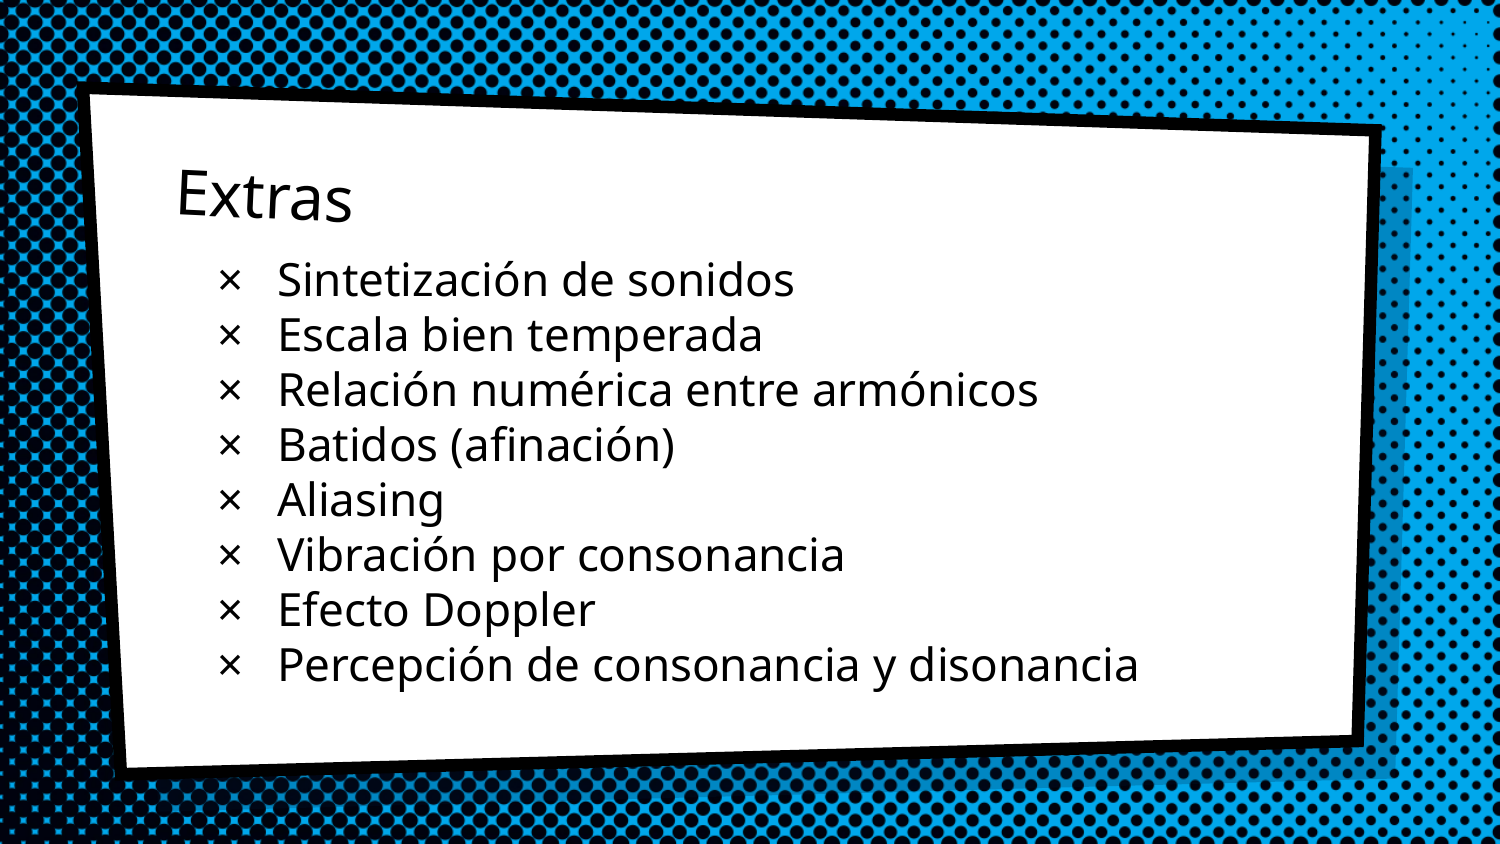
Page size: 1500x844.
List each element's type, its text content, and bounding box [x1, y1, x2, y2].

picture [1050, 781, 1059, 790]
picture [744, 780, 756, 791]
picture [852, 19, 859, 26]
picture [770, 7, 777, 14]
picture [1168, 805, 1176, 812]
picture [1084, 838, 1096, 844]
picture [1037, 0, 1049, 5]
picture [0, 0, 498, 844]
picture [756, 768, 767, 779]
picture [76, 368, 88, 381]
picture [416, 802, 428, 815]
picture [592, 791, 603, 803]
picture [781, 89, 789, 96]
picture [1027, 828, 1036, 837]
picture [909, 827, 919, 837]
picture [52, 321, 65, 334]
picture [981, 7, 988, 14]
picture [545, 769, 557, 779]
picture [1085, 793, 1094, 801]
picture [64, 333, 77, 346]
picture [40, 286, 53, 298]
picture [1495, 6, 1500, 16]
picture [286, 790, 311, 815]
picture [404, 790, 417, 803]
picture [1435, 838, 1447, 844]
picture [803, 815, 813, 825]
picture [817, 31, 824, 38]
picture [380, 774, 393, 780]
picture [570, 65, 579, 74]
picture [840, 54, 847, 61]
picture [1145, 805, 1152, 813]
picture [52, 274, 65, 287]
picture [28, 298, 42, 310]
picture [1074, 757, 1083, 766]
picture [827, 792, 837, 802]
picture [732, 0, 744, 5]
picture [615, 0, 627, 5]
picture [299, 75, 310, 87]
picture [64, 192, 76, 205]
picture [429, 18, 438, 27]
picture [345, 778, 358, 792]
picture [1191, 781, 1199, 789]
picture [862, 780, 872, 790]
picture [427, 790, 440, 803]
picture [674, 826, 685, 838]
picture [182, 52, 193, 63]
picture [1238, 829, 1246, 836]
picture [569, 41, 579, 50]
picture [76, 64, 88, 75]
picture [617, 88, 626, 97]
picture [639, 815, 650, 826]
picture [52, 438, 65, 452]
picture [791, 780, 802, 791]
picture [1215, 805, 1222, 812]
picture [1191, 829, 1199, 836]
picture [593, 41, 602, 50]
picture [76, 251, 86, 263]
picture [28, 415, 42, 428]
picture [239, 0, 253, 6]
picture [640, 41, 649, 50]
picture [170, 17, 181, 28]
picture [1368, 770, 1374, 777]
picture [615, 767, 627, 779]
picture [581, 53, 590, 62]
picture [1297, 770, 1304, 777]
picture [850, 768, 861, 779]
picture [476, 41, 485, 51]
picture [782, 19, 789, 26]
picture [205, 52, 217, 63]
picture [498, 771, 510, 780]
picture [1356, 805, 1363, 812]
picture [1121, 781, 1129, 789]
picture [662, 0, 674, 5]
picture [1495, 240, 1500, 250]
picture [721, 803, 732, 814]
picture [346, 76, 357, 86]
picture [1074, 828, 1082, 837]
picture [18, 75, 29, 87]
picture [382, 64, 392, 74]
picture [29, 321, 42, 334]
picture [451, 791, 463, 803]
picture [991, 769, 1001, 778]
picture [933, 828, 942, 837]
picture [1295, 838, 1307, 844]
picture [523, 65, 532, 74]
picture [957, 7, 964, 14]
picture [605, 30, 614, 39]
picture [558, 6, 567, 15]
picture [827, 768, 837, 779]
picture [897, 0, 908, 5]
picture [404, 0, 416, 6]
picture [546, 88, 555, 96]
picture [1084, 0, 1095, 5]
picture [88, 0, 112, 17]
picture [88, 357, 92, 369]
picture [382, 18, 392, 27]
picture [323, 29, 333, 39]
picture [1250, 817, 1257, 824]
picture [840, 78, 847, 85]
picture [1494, 732, 1500, 744]
picture [1460, 0, 1470, 4]
picture [534, 6, 544, 15]
picture [29, 110, 41, 122]
picture [920, 0, 931, 5]
picture [53, 40, 64, 52]
picture [521, 791, 533, 803]
picture [921, 769, 931, 778]
picture [1227, 793, 1234, 801]
picture [967, 0, 978, 5]
picture [452, 65, 462, 74]
picture [1015, 816, 1024, 825]
picture [956, 804, 966, 813]
picture [1179, 770, 1188, 778]
picture [1495, 381, 1500, 392]
picture [1203, 817, 1211, 824]
picture [686, 768, 697, 779]
picture [1309, 829, 1316, 836]
picture [474, 815, 486, 826]
picture [440, 6, 450, 16]
picture [534, 30, 544, 39]
picture [64, 98, 76, 111]
picture [1379, 782, 1386, 788]
picture [662, 815, 674, 826]
picture [697, 779, 709, 791]
picture [968, 769, 977, 778]
picture [1391, 770, 1398, 777]
picture [64, 75, 76, 87]
picture [1262, 829, 1269, 836]
picture [733, 768, 744, 779]
picture [839, 827, 849, 837]
picture [1038, 792, 1047, 801]
picture [370, 5, 380, 16]
picture [1156, 817, 1164, 824]
picture [52, 227, 65, 240]
picture [1061, 0, 1072, 5]
picture [1215, 828, 1222, 836]
picture [1495, 53, 1500, 62]
picture [64, 52, 76, 63]
picture [404, 814, 416, 826]
picture [76, 40, 88, 52]
picture [311, 64, 322, 75]
picture [29, 204, 41, 216]
picture [980, 780, 989, 790]
picture [29, 227, 41, 240]
picture [464, 76, 473, 86]
picture [76, 228, 85, 240]
picture [569, 88, 579, 97]
picture [874, 816, 884, 825]
picture [684, 837, 698, 844]
picture [240, 17, 252, 28]
picture [40, 380, 54, 393]
picture [827, 816, 837, 825]
picture [638, 837, 651, 844]
picture [380, 790, 393, 804]
picture [1038, 816, 1047, 825]
picture [627, 779, 639, 791]
picture [263, 0, 276, 6]
picture [768, 803, 779, 814]
picture [135, 28, 146, 40]
picture [910, 101, 917, 108]
picture [1003, 781, 1012, 790]
picture [991, 816, 1001, 825]
picture [135, 75, 146, 83]
picture [663, 88, 672, 97]
picture [875, 42, 882, 49]
picture [1495, 217, 1500, 227]
picture [640, 65, 649, 74]
picture [803, 0, 814, 5]
picture [591, 837, 605, 844]
picture [805, 19, 812, 26]
picture [826, 0, 838, 5]
picture [1215, 758, 1223, 766]
picture [1060, 838, 1072, 844]
picture [887, 101, 894, 108]
picture [1494, 521, 1500, 533]
picture [193, 64, 205, 75]
picture [146, 63, 158, 75]
picture [944, 769, 954, 778]
picture [922, 42, 929, 49]
picture [1073, 781, 1083, 790]
picture [768, 827, 778, 838]
picture [545, 815, 557, 826]
picture [956, 780, 966, 790]
picture [652, 77, 661, 85]
picture [487, 30, 497, 39]
picture [1062, 816, 1071, 825]
picture [1003, 828, 1012, 837]
picture [675, 77, 684, 85]
picture [76, 345, 88, 357]
picture [558, 53, 567, 62]
picture [1051, 8, 1058, 14]
picture [839, 804, 849, 813]
picture [628, 30, 637, 39]
picture [1368, 723, 1374, 730]
picture [276, 29, 287, 40]
picture [1272, 0, 1282, 5]
picture [1003, 757, 1012, 767]
picture [687, 42, 695, 50]
picture [911, 7, 917, 14]
picture [875, 19, 882, 26]
picture [346, 5, 357, 16]
picture [1494, 592, 1500, 603]
picture [851, 816, 860, 825]
picture [1342, 838, 1353, 844]
picture [980, 804, 989, 813]
picture [839, 780, 849, 790]
picture [1005, 101, 1011, 108]
picture [451, 815, 463, 826]
picture [874, 792, 884, 802]
picture [64, 380, 77, 393]
picture [123, 40, 135, 52]
picture [1494, 709, 1500, 721]
picture [1109, 793, 1117, 801]
picture [310, 0, 323, 6]
picture [545, 0, 557, 5]
picture [451, 0, 463, 6]
picture [746, 77, 754, 85]
picture [1285, 829, 1292, 836]
picture [1309, 805, 1316, 812]
picture [64, 263, 77, 275]
picture [1459, 838, 1470, 844]
picture [909, 780, 919, 790]
picture [817, 78, 824, 85]
picture [1494, 686, 1500, 697]
picture [580, 779, 592, 791]
picture [1250, 770, 1258, 777]
picture [170, 64, 181, 75]
picture [87, 403, 94, 416]
picture [708, 837, 722, 844]
picture [334, 64, 345, 74]
picture [487, 53, 497, 62]
picture [182, 75, 193, 84]
picture [498, 0, 510, 6]
picture [791, 827, 802, 837]
picture [29, 40, 41, 52]
picture [699, 54, 707, 61]
picture [100, 40, 111, 52]
picture [476, 18, 485, 27]
picture [499, 18, 508, 27]
picture [76, 181, 82, 193]
picture [111, 5, 123, 17]
picture [1178, 838, 1189, 844]
picture [862, 761, 872, 767]
picture [909, 760, 919, 767]
picture [1368, 676, 1374, 683]
picture [534, 53, 544, 62]
picture [41, 239, 53, 251]
picture [921, 816, 930, 825]
picture [815, 827, 825, 837]
picture [887, 31, 894, 37]
picture [1097, 828, 1106, 837]
picture [111, 28, 123, 40]
picture [1494, 615, 1500, 627]
picture [802, 837, 815, 844]
picture [439, 802, 451, 815]
picture [323, 5, 333, 16]
picture [511, 30, 520, 39]
picture [805, 42, 812, 49]
picture [828, 19, 835, 26]
picture [1412, 838, 1424, 844]
picture [919, 838, 932, 844]
picture [1015, 792, 1024, 801]
picture [697, 827, 709, 838]
picture [1004, 7, 1011, 14]
picture [1494, 779, 1500, 791]
picture [734, 19, 742, 26]
picture [28, 344, 42, 358]
picture [452, 88, 462, 93]
picture [41, 75, 53, 87]
picture [511, 53, 520, 62]
picture [957, 101, 964, 108]
picture [1109, 816, 1118, 825]
picture [286, 0, 299, 6]
picture [1144, 781, 1152, 789]
picture [87, 426, 96, 440]
picture [709, 768, 720, 779]
picture [147, 17, 158, 28]
picture [145, 0, 159, 6]
picture [557, 803, 568, 814]
picture [41, 216, 53, 228]
picture [687, 65, 696, 73]
picture [486, 779, 498, 791]
picture [1495, 311, 1500, 321]
picture [475, 88, 485, 94]
picture [64, 403, 77, 416]
picture [782, 42, 789, 50]
picture [793, 77, 800, 85]
picture [545, 791, 557, 803]
picture [53, 87, 64, 99]
picture [1062, 769, 1071, 778]
picture [29, 157, 41, 169]
picture [711, 19, 718, 26]
picture [64, 427, 77, 440]
picture [393, 76, 403, 86]
picture [1438, 817, 1444, 824]
picture [758, 89, 765, 97]
picture [52, 415, 65, 428]
picture [17, 333, 30, 346]
picture [158, 52, 170, 63]
picture [899, 43, 906, 49]
picture [1483, 0, 1493, 5]
picture [252, 5, 263, 16]
picture [686, 791, 697, 803]
picture [546, 65, 555, 74]
picture [53, 134, 64, 146]
picture [87, 473, 98, 487]
picture [745, 827, 755, 838]
picture [911, 54, 917, 61]
picture [850, 0, 861, 5]
picture [651, 826, 662, 838]
picture [1262, 782, 1269, 789]
picture [1050, 828, 1059, 837]
picture [523, 18, 532, 27]
picture [229, 5, 240, 16]
picture [41, 192, 53, 204]
picture [1132, 769, 1141, 778]
picture [605, 53, 614, 62]
picture [1262, 805, 1269, 812]
picture [229, 52, 240, 63]
picture [1297, 817, 1304, 824]
picture [864, 78, 871, 85]
picture [898, 816, 907, 825]
picture [874, 769, 884, 779]
picture [852, 66, 859, 73]
picture [52, 391, 65, 405]
picture [1332, 829, 1339, 836]
picture [580, 803, 592, 814]
picture [40, 333, 53, 346]
picture [41, 263, 53, 275]
picture [1415, 817, 1421, 824]
picture [394, 29, 403, 39]
picture [592, 0, 603, 5]
picture [17, 169, 29, 181]
picture [1249, 0, 1259, 5]
picture [76, 17, 88, 28]
picture [521, 770, 533, 780]
picture [1027, 757, 1036, 766]
picture [899, 89, 906, 96]
picture [593, 65, 602, 74]
picture [1215, 781, 1222, 789]
picture [1379, 735, 1386, 742]
picture [333, 814, 346, 827]
picture [723, 77, 730, 85]
picture [380, 0, 393, 6]
picture [1191, 805, 1199, 812]
picture [778, 837, 792, 844]
picture [76, 158, 81, 169]
picture [723, 30, 730, 38]
picture [1156, 770, 1164, 778]
picture [64, 169, 76, 181]
picture [476, 65, 485, 74]
picture [1436, 0, 1446, 4]
picture [1494, 451, 1500, 462]
picture [99, 64, 111, 75]
picture [1495, 29, 1500, 39]
picture [158, 28, 170, 40]
picture [933, 780, 942, 790]
picture [887, 7, 894, 14]
picture [41, 145, 53, 157]
picture [1239, 782, 1246, 789]
picture [1201, 838, 1213, 844]
picture [1180, 817, 1187, 824]
picture [969, 90, 976, 96]
picture [1156, 793, 1164, 801]
picture [886, 760, 895, 767]
picture [533, 779, 545, 791]
picture [53, 16, 64, 28]
picture [1108, 0, 1119, 5]
picture [546, 41, 555, 50]
picture [123, 63, 135, 75]
picture [758, 19, 765, 26]
picture [357, 814, 370, 827]
picture [758, 66, 765, 73]
picture [1426, 829, 1433, 835]
picture [298, 776, 322, 792]
picture [1390, 0, 1399, 5]
picture [346, 52, 357, 63]
picture [76, 391, 89, 404]
picture [1494, 826, 1500, 838]
picture [40, 356, 53, 369]
picture [909, 804, 919, 813]
picture [1356, 829, 1363, 836]
picture [64, 239, 76, 252]
picture [287, 64, 299, 75]
picture [1379, 758, 1386, 765]
picture [815, 804, 825, 814]
picture [697, 803, 709, 814]
picture [264, 40, 275, 51]
picture [17, 145, 29, 158]
picture [1495, 334, 1500, 344]
picture [41, 122, 53, 134]
picture [944, 792, 954, 802]
picture [357, 774, 370, 780]
picture [899, 66, 906, 73]
picture [887, 54, 894, 61]
picture [87, 380, 93, 392]
picture [88, 28, 99, 40]
picture [264, 17, 275, 28]
picture [158, 5, 170, 16]
picture [405, 18, 415, 27]
picture [28, 368, 42, 381]
picture [675, 53, 684, 62]
picture [323, 76, 333, 87]
picture [405, 64, 415, 74]
picture [639, 791, 650, 803]
picture [487, 76, 497, 86]
picture [805, 89, 812, 96]
picture [664, 18, 672, 26]
picture [805, 66, 812, 73]
picture [873, 0, 885, 5]
picture [829, 42, 835, 49]
picture [440, 53, 450, 62]
picture [734, 89, 742, 97]
picture [499, 88, 508, 95]
picture [111, 75, 123, 82]
picture [850, 792, 860, 802]
picture [792, 804, 802, 814]
picture [52, 251, 65, 263]
picture [731, 837, 745, 844]
picture [721, 780, 732, 791]
picture [639, 768, 650, 779]
picture [770, 54, 777, 61]
picture [1285, 782, 1292, 789]
picture [429, 41, 438, 51]
picture [64, 216, 76, 228]
picture [64, 146, 76, 157]
picture [556, 779, 568, 791]
picture [497, 837, 511, 844]
picture [1309, 782, 1316, 789]
picture [652, 53, 661, 62]
picture [240, 64, 252, 75]
picture [852, 89, 859, 96]
picture [756, 0, 767, 5]
picture [804, 792, 813, 802]
picture [1495, 170, 1500, 180]
picture [333, 790, 346, 804]
picture [1085, 769, 1094, 778]
picture [872, 837, 885, 844]
picture [699, 30, 707, 38]
picture [1274, 817, 1281, 824]
picture [1321, 817, 1328, 824]
picture [699, 6, 707, 15]
picture [615, 791, 627, 803]
picture [487, 6, 497, 16]
picture [1494, 404, 1500, 415]
picture [427, 0, 440, 6]
picture [29, 181, 41, 193]
picture [558, 76, 567, 86]
picture [840, 31, 847, 38]
picture [1494, 475, 1500, 486]
picture [1191, 758, 1199, 766]
picture [557, 826, 568, 838]
picture [17, 28, 29, 40]
picture [1133, 816, 1141, 825]
picture [1013, 838, 1025, 844]
picture [464, 53, 473, 62]
picture [991, 792, 1001, 801]
picture [334, 775, 346, 780]
picture [756, 815, 767, 826]
picture [968, 816, 977, 825]
picture [934, 54, 941, 61]
picture [217, 40, 228, 52]
picture [415, 779, 428, 792]
picture [793, 7, 801, 14]
picture [862, 827, 872, 837]
picture [474, 771, 487, 780]
picture [887, 78, 894, 84]
picture [299, 29, 310, 40]
picture [17, 216, 30, 228]
picture [463, 802, 475, 815]
picture [1391, 817, 1398, 824]
picture [817, 7, 824, 14]
picture [1482, 838, 1494, 844]
picture [310, 814, 323, 827]
picture [452, 18, 462, 27]
picture [1121, 805, 1129, 813]
picture [370, 53, 380, 63]
picture [64, 28, 76, 40]
picture [40, 403, 53, 416]
picture [1321, 770, 1328, 777]
picture [17, 192, 29, 205]
picture [510, 803, 521, 815]
picture [1015, 769, 1024, 778]
picture [17, 356, 30, 370]
picture [1389, 838, 1400, 844]
picture [780, 815, 790, 826]
picture [1318, 838, 1330, 844]
picture [252, 52, 263, 63]
picture [864, 101, 871, 107]
picture [1297, 793, 1304, 801]
picture [41, 169, 53, 181]
picture [135, 52, 146, 63]
picture [581, 30, 590, 39]
picture [687, 19, 695, 26]
picture [711, 42, 719, 50]
picture [886, 780, 896, 790]
picture [1203, 793, 1211, 801]
picture [1321, 793, 1327, 800]
picture [614, 837, 628, 844]
picture [498, 814, 510, 826]
picture [64, 438, 97, 475]
picture [17, 286, 30, 299]
picture [463, 779, 475, 791]
picture [744, 803, 755, 814]
picture [558, 30, 567, 39]
picture [546, 18, 555, 27]
picture [17, 98, 29, 111]
picture [581, 76, 590, 86]
picture [1297, 749, 1305, 754]
picture [733, 791, 744, 802]
picture [770, 77, 777, 85]
picture [686, 815, 697, 826]
picture [146, 40, 158, 52]
picture [1494, 568, 1500, 580]
picture [309, 790, 323, 804]
picture [1344, 817, 1351, 824]
picture [17, 239, 30, 252]
picture [852, 42, 859, 49]
picture [603, 803, 615, 814]
picture [640, 18, 649, 27]
picture [474, 0, 486, 6]
picture [440, 76, 450, 86]
picture [170, 40, 181, 52]
picture [570, 18, 579, 27]
picture [1027, 804, 1036, 813]
picture [946, 19, 952, 26]
picture [229, 28, 240, 40]
picture [64, 309, 77, 322]
picture [733, 815, 744, 826]
picture [40, 309, 53, 322]
picture [321, 778, 335, 792]
picture [792, 763, 802, 767]
picture [29, 17, 41, 28]
picture [945, 816, 954, 825]
picture [1356, 758, 1363, 765]
picture [897, 792, 907, 802]
picture [1343, 0, 1353, 5]
picture [897, 769, 907, 779]
picture [685, 0, 697, 5]
picture [1097, 757, 1106, 766]
picture [345, 802, 358, 815]
picture [735, 42, 742, 50]
picture [405, 41, 415, 51]
picture [709, 815, 720, 826]
picture [593, 18, 602, 27]
picture [357, 0, 369, 6]
picture [676, 30, 684, 38]
picture [1168, 758, 1176, 766]
picture [934, 31, 941, 37]
picture [1494, 545, 1500, 556]
picture [755, 837, 768, 844]
picture [335, 17, 345, 27]
picture [568, 769, 580, 779]
picture [828, 89, 836, 96]
picture [1227, 817, 1234, 824]
picture [417, 53, 427, 62]
picture [675, 6, 684, 15]
picture [734, 65, 742, 73]
picture [474, 791, 486, 803]
picture [76, 275, 87, 287]
picture [41, 28, 53, 40]
picture [1131, 838, 1143, 844]
picture [875, 89, 882, 96]
picture [1274, 770, 1281, 777]
picture [674, 803, 685, 814]
picture [943, 0, 955, 5]
picture [896, 838, 909, 844]
picture [980, 828, 989, 837]
picture [1333, 782, 1339, 789]
picture [1131, 0, 1142, 5]
picture [333, 0, 346, 6]
picture [205, 75, 216, 85]
picture [969, 66, 976, 73]
picture [216, 0, 229, 6]
picture [664, 65, 672, 74]
picture [182, 28, 193, 40]
picture [52, 204, 65, 216]
picture [815, 762, 825, 767]
picture [1271, 838, 1283, 844]
picture [699, 77, 707, 85]
picture [817, 54, 824, 61]
picture [405, 88, 415, 92]
picture [956, 758, 966, 767]
picture [394, 53, 403, 62]
picture [311, 41, 322, 51]
picture [311, 17, 322, 28]
picture [417, 76, 427, 86]
picture [17, 122, 29, 134]
picture [1225, 0, 1236, 5]
picture [123, 17, 135, 28]
picture [1144, 757, 1152, 766]
picture [53, 63, 64, 75]
picture [1494, 662, 1500, 674]
picture [803, 768, 814, 779]
picture [486, 802, 498, 815]
picture [1144, 828, 1152, 837]
picture [1026, 781, 1036, 790]
picture [193, 17, 205, 28]
picture [370, 29, 380, 39]
picture [946, 89, 952, 96]
picture [1203, 770, 1211, 777]
picture [169, 0, 182, 6]
picture [617, 18, 625, 27]
picture [53, 110, 65, 122]
picture [839, 761, 849, 767]
picture [380, 814, 393, 827]
picture [511, 76, 520, 86]
picture [946, 66, 952, 73]
picture [29, 274, 41, 287]
picture [192, 0, 206, 6]
picture [498, 791, 510, 803]
picture [1494, 803, 1500, 814]
picture [886, 827, 895, 837]
picture [88, 52, 100, 63]
picture [1495, 123, 1500, 133]
picture [603, 779, 615, 791]
picture [111, 52, 123, 63]
picture [981, 101, 988, 108]
picture [40, 426, 53, 440]
picture [1495, 194, 1500, 204]
picture [1168, 781, 1176, 789]
picture [662, 768, 674, 779]
picture [968, 792, 977, 802]
picture [533, 826, 545, 838]
picture [1495, 357, 1500, 368]
picture [746, 54, 754, 61]
picture [1085, 816, 1094, 825]
picture [1319, 0, 1329, 5]
picture [922, 66, 929, 73]
picture [440, 29, 450, 39]
picture [721, 827, 732, 838]
picture [217, 64, 228, 75]
picture [1344, 770, 1351, 777]
picture [886, 804, 895, 813]
picture [593, 88, 602, 98]
picture [1494, 428, 1500, 439]
picture [368, 779, 381, 792]
picture [628, 6, 637, 15]
picture [392, 802, 404, 815]
picture [1178, 0, 1189, 5]
picture [52, 345, 65, 357]
picture [990, 0, 1002, 5]
picture [358, 64, 368, 74]
picture [53, 157, 65, 169]
picture [358, 41, 368, 51]
picture [793, 31, 800, 38]
picture [793, 54, 800, 61]
picture [664, 42, 672, 50]
picture [1285, 758, 1293, 765]
picture [674, 779, 685, 791]
picture [864, 31, 871, 38]
picture [1050, 757, 1059, 766]
picture [1097, 804, 1106, 813]
picture [1494, 498, 1500, 509]
picture [616, 65, 625, 74]
picture [568, 0, 580, 5]
picture [370, 76, 380, 86]
picture [711, 65, 719, 73]
picture [687, 89, 696, 97]
picture [1413, 0, 1423, 4]
picture [520, 837, 534, 844]
picture [511, 6, 520, 15]
picture [464, 30, 473, 39]
picture [17, 52, 29, 64]
picture [76, 321, 88, 334]
picture [1050, 804, 1059, 813]
picture [1014, 0, 1025, 5]
picture [934, 7, 941, 14]
picture [41, 52, 53, 63]
picture [205, 28, 217, 40]
picture [711, 89, 719, 97]
picture [580, 826, 592, 838]
picture [17, 309, 30, 322]
picture [1074, 804, 1082, 813]
picture [288, 17, 298, 28]
picture [510, 826, 521, 838]
picture [1133, 793, 1140, 801]
picture [335, 41, 345, 51]
picture [427, 772, 440, 780]
picture [429, 64, 438, 74]
picture [933, 759, 942, 767]
picture [276, 5, 287, 16]
picture [1296, 0, 1306, 5]
picture [1155, 0, 1166, 5]
picture [639, 0, 650, 5]
picture [252, 75, 263, 87]
picture [922, 19, 929, 26]
picture [158, 75, 170, 84]
picture [182, 5, 193, 16]
picture [321, 802, 335, 815]
picture [286, 814, 300, 827]
picture [958, 54, 964, 61]
picture [1003, 804, 1012, 813]
picture [758, 42, 765, 50]
picture [661, 837, 675, 844]
picture [64, 286, 77, 299]
picture [439, 779, 452, 792]
picture [592, 815, 603, 826]
picture [652, 30, 660, 38]
picture [628, 53, 637, 62]
picture [1107, 838, 1119, 844]
picture [1391, 723, 1397, 730]
picture [1154, 838, 1166, 844]
picture [756, 791, 767, 802]
picture [544, 837, 558, 844]
picture [1494, 756, 1500, 768]
picture [521, 0, 533, 5]
picture [1062, 793, 1071, 801]
picture [581, 6, 590, 15]
picture [1180, 793, 1187, 801]
picture [451, 772, 463, 780]
picture [276, 76, 287, 87]
picture [651, 803, 662, 814]
picture [264, 64, 275, 75]
picture [979, 758, 989, 767]
picture [1250, 793, 1257, 800]
picture [41, 0, 76, 17]
picture [875, 66, 882, 73]
picture [357, 790, 370, 804]
picture [358, 17, 368, 27]
picture [76, 298, 88, 310]
picture [1495, 76, 1500, 86]
picture [650, 779, 662, 791]
picture [299, 52, 310, 63]
subtitle Sintetización de sonidos Escala bien temperada Relación numérica entre armónicos Batidos (afinación) Aliasing Vibración por consonancia Efecto Doppler Percepción de consonancia y disonancia [187, 236, 1286, 741]
picture [943, 838, 955, 844]
picture [205, 5, 217, 16]
picture [1121, 757, 1129, 766]
picture [1403, 805, 1409, 812]
picture [1168, 828, 1176, 836]
picture [628, 77, 637, 86]
picture [76, 204, 83, 216]
picture [499, 65, 509, 74]
picture [217, 17, 228, 28]
picture [768, 780, 779, 791]
picture [1379, 712, 1386, 718]
picture [1495, 100, 1500, 110]
picture [1379, 805, 1386, 812]
picture [52, 181, 65, 193]
picture [627, 826, 638, 838]
picture [1274, 794, 1281, 800]
picture [746, 7, 754, 15]
title Extras [157, 116, 1316, 296]
picture [934, 101, 941, 108]
picture [662, 791, 674, 803]
picture [617, 41, 625, 50]
picture [709, 791, 720, 802]
picture [29, 251, 41, 263]
picture [509, 779, 522, 791]
picture [780, 791, 790, 802]
picture [592, 768, 604, 779]
picture [746, 30, 753, 38]
picture [862, 804, 872, 813]
picture [604, 826, 615, 838]
picture [369, 802, 381, 815]
picture [770, 31, 777, 38]
picture [1495, 263, 1500, 274]
picture [722, 6, 731, 15]
picture [1285, 805, 1292, 812]
picture [1239, 805, 1246, 812]
picture [41, 99, 53, 110]
picture [429, 88, 438, 93]
picture [815, 780, 825, 790]
picture [122, 0, 136, 6]
picture [287, 40, 298, 51]
picture [864, 54, 871, 61]
picture [276, 52, 287, 63]
picture [1368, 817, 1374, 824]
picture [966, 838, 979, 844]
picture [533, 803, 545, 814]
picture [1379, 829, 1386, 835]
picture [934, 78, 941, 84]
picture [990, 838, 1002, 844]
picture [782, 66, 789, 73]
picture [521, 815, 533, 826]
picture [709, 0, 721, 5]
picture [75, 0, 89, 6]
picture [825, 837, 839, 844]
picture [64, 356, 77, 369]
picture [382, 41, 391, 51]
picture [1332, 758, 1339, 765]
picture [323, 52, 333, 63]
picture [568, 791, 580, 803]
picture [252, 29, 263, 40]
picture [1495, 287, 1500, 298]
picture [1038, 769, 1048, 778]
picture [933, 804, 942, 813]
picture [29, 134, 41, 146]
picture [193, 40, 205, 52]
picture [828, 66, 835, 73]
picture [404, 773, 417, 780]
picture [1356, 782, 1363, 789]
picture [1495, 146, 1500, 157]
picture [922, 89, 929, 96]
picture [427, 814, 440, 826]
picture [75, 415, 89, 428]
picture [956, 827, 965, 837]
picture [723, 54, 730, 61]
picture [652, 6, 661, 15]
picture [452, 41, 462, 50]
picture [640, 88, 649, 97]
picture [229, 75, 240, 86]
picture [780, 768, 790, 779]
picture [417, 29, 426, 39]
picture [523, 88, 532, 96]
picture [1366, 0, 1376, 4]
picture [1365, 838, 1377, 844]
picture [1201, 0, 1212, 5]
picture [1309, 758, 1316, 765]
picture [534, 76, 544, 86]
picture [1226, 770, 1234, 777]
picture [346, 29, 356, 39]
picture [240, 40, 252, 51]
picture [52, 298, 65, 310]
picture [1238, 758, 1246, 765]
picture [1248, 838, 1260, 844]
picture [99, 17, 111, 28]
picture [605, 77, 614, 86]
picture [64, 122, 76, 134]
picture [1225, 838, 1236, 844]
picture [849, 837, 862, 844]
picture [1494, 639, 1500, 650]
picture [417, 6, 427, 15]
picture [568, 815, 580, 826]
picture [615, 815, 627, 826]
picture [840, 7, 847, 14]
picture [605, 6, 614, 15]
picture [52, 368, 65, 381]
picture [1121, 828, 1129, 837]
picture [627, 803, 638, 814]
picture [1332, 805, 1339, 812]
picture [863, 7, 871, 14]
picture [29, 87, 41, 99]
picture [1037, 838, 1049, 844]
picture [464, 6, 473, 15]
picture [1262, 758, 1269, 765]
picture [393, 5, 403, 16]
picture [899, 19, 906, 26]
picture [1109, 769, 1118, 778]
picture [17, 262, 30, 276]
picture [499, 41, 508, 50]
picture [523, 41, 532, 50]
picture [392, 779, 405, 792]
picture [135, 5, 146, 16]
picture [299, 5, 310, 16]
picture [88, 75, 99, 81]
picture [29, 63, 41, 75]
picture [1097, 781, 1106, 790]
picture [1344, 794, 1351, 800]
picture [921, 792, 930, 802]
picture [567, 837, 581, 844]
picture [779, 0, 791, 5]
